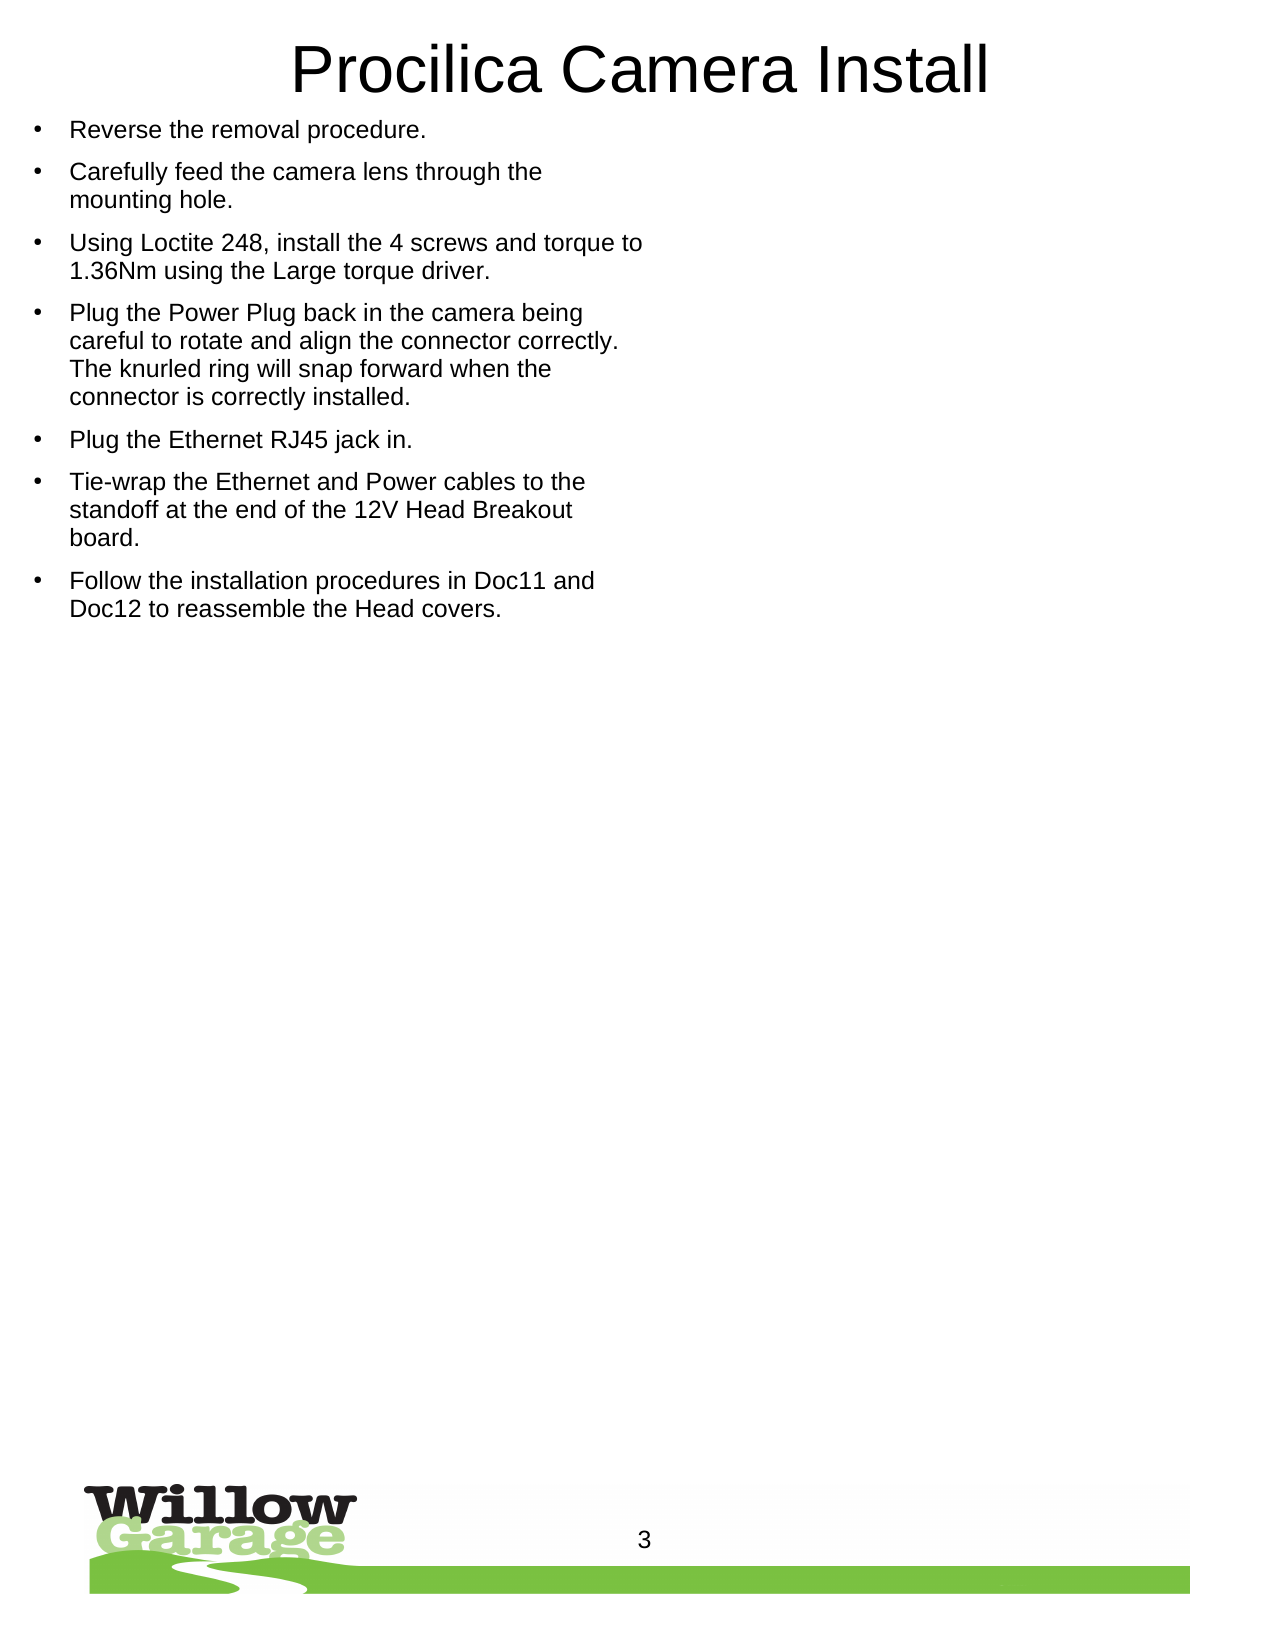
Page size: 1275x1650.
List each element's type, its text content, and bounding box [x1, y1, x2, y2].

list Reverse the removal procedure. Carefully feed the camera lens through the mounting hole. Using Loctite 248, install the 4 screws and torque to 1.36Nm using the Large torque driver. Plug the Power Plug back in the camera being careful to rotate and align the connector correctly. The knurled ring will snap forward when the connector is correctly installed. Plug the Ethernet RJ45 jack in. Tie-wrap the Ethernet and Power cables to the standoff at the end of the 12V Head Breakout board. Follow the installation procedures in Doc11 and Doc12 to reassemble the Head covers. [33, 115, 651, 1078]
title Procilica Camera Install [84, 18, 1190, 121]
picture [84, 1484, 1190, 1594]
